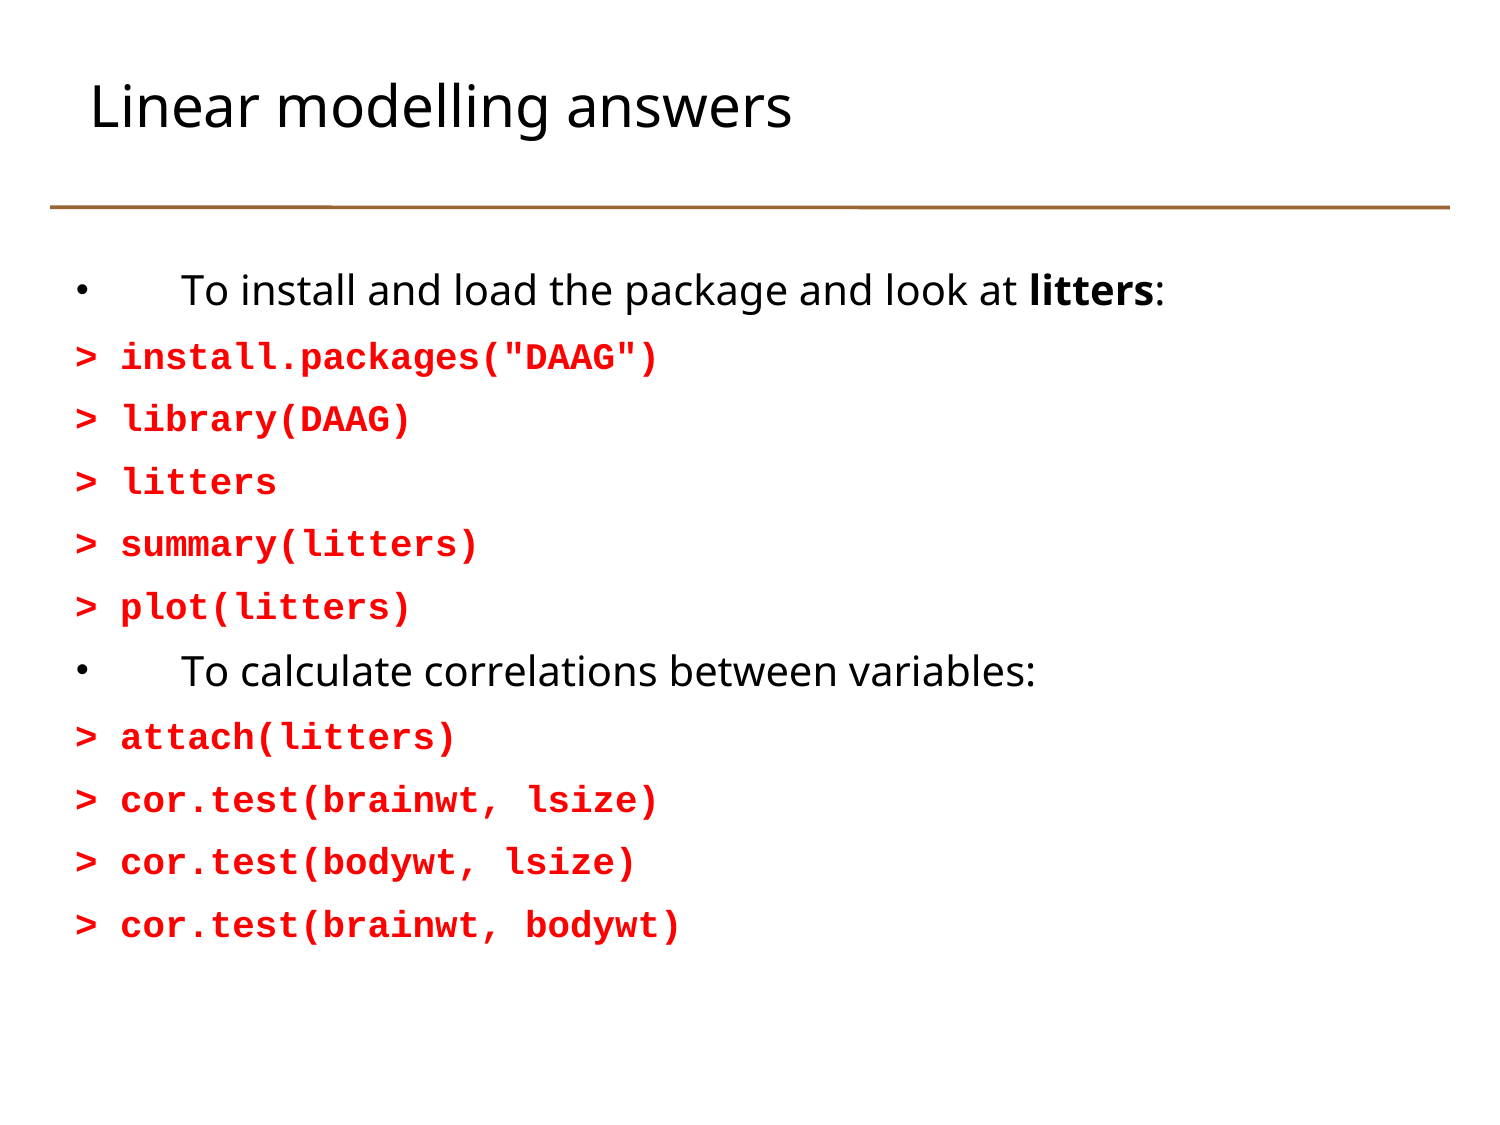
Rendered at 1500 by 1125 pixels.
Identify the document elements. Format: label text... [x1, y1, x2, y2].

text_box To install and load the package and look at litters: > install.packages("DAAG") > library(DAAG) > litters > summary(litters) > plot(litters) To calculate correlations between variables: > attach(litters) > cor.test(brainwt, lsize) > cor.test(bodywt, lsize) > cor.test(brainwt, bodywt) [75, 263, 1425, 1006]
text_box Linear modelling answers [75, 44, 1425, 233]
